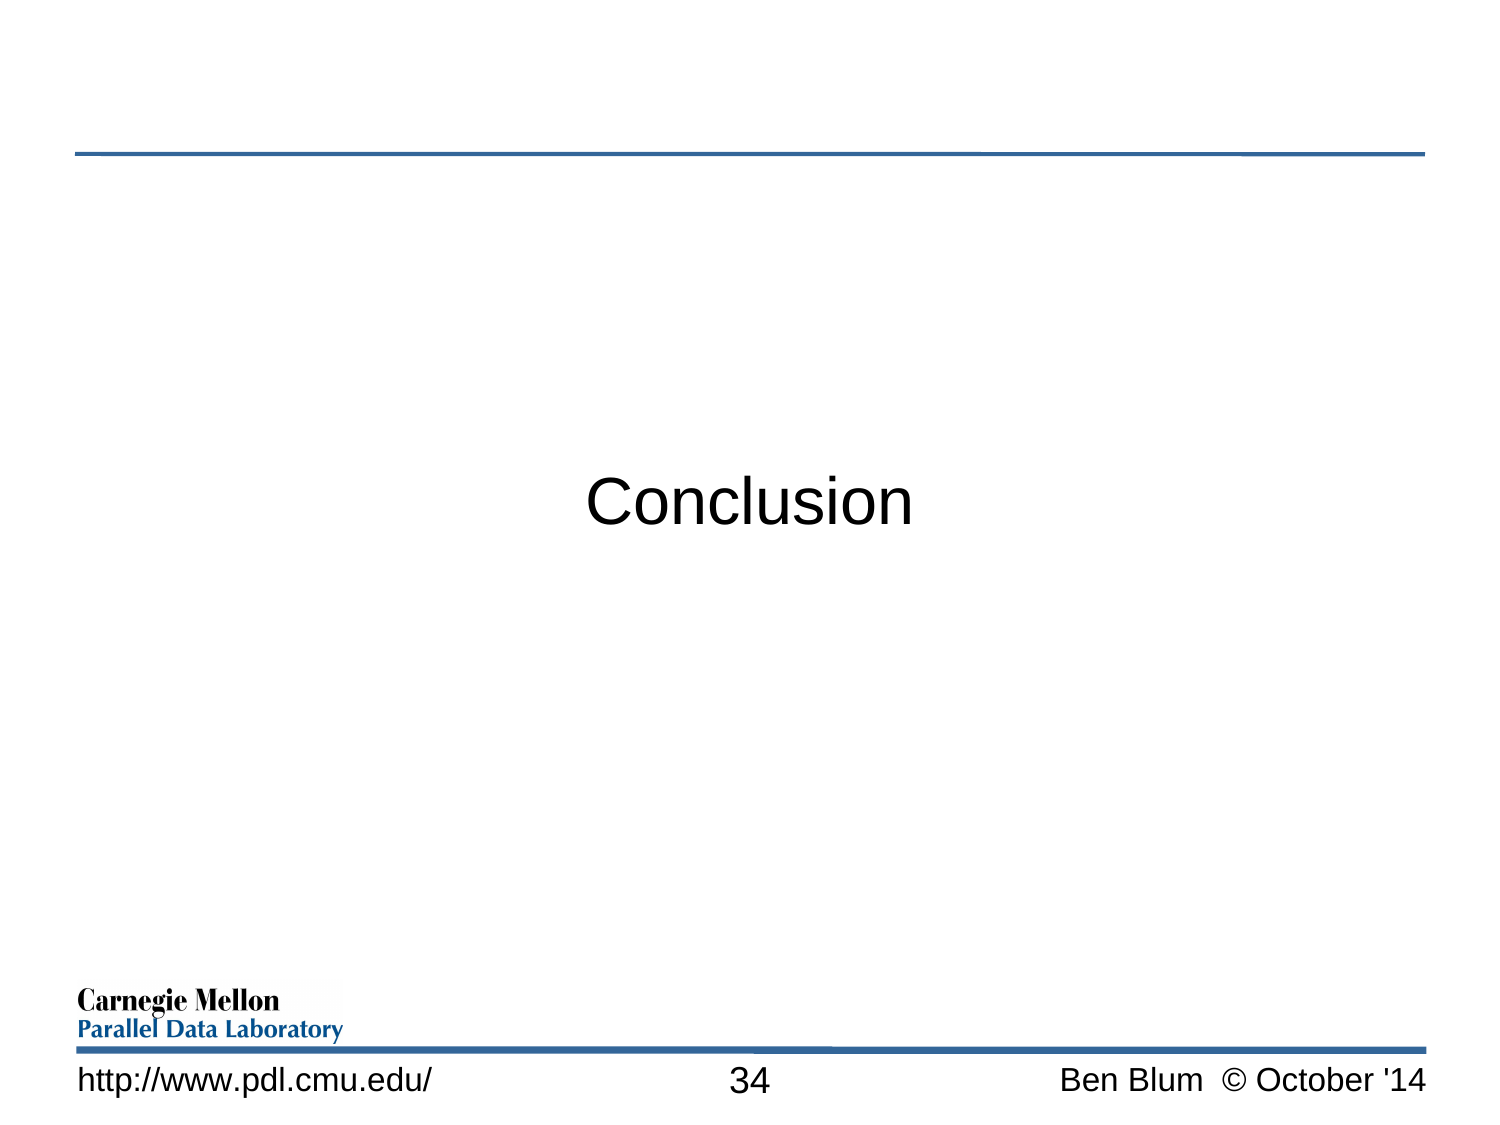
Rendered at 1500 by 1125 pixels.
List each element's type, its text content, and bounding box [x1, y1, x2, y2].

subtitle Conclusion [112, 50, 1388, 946]
picture [77, 979, 343, 1044]
